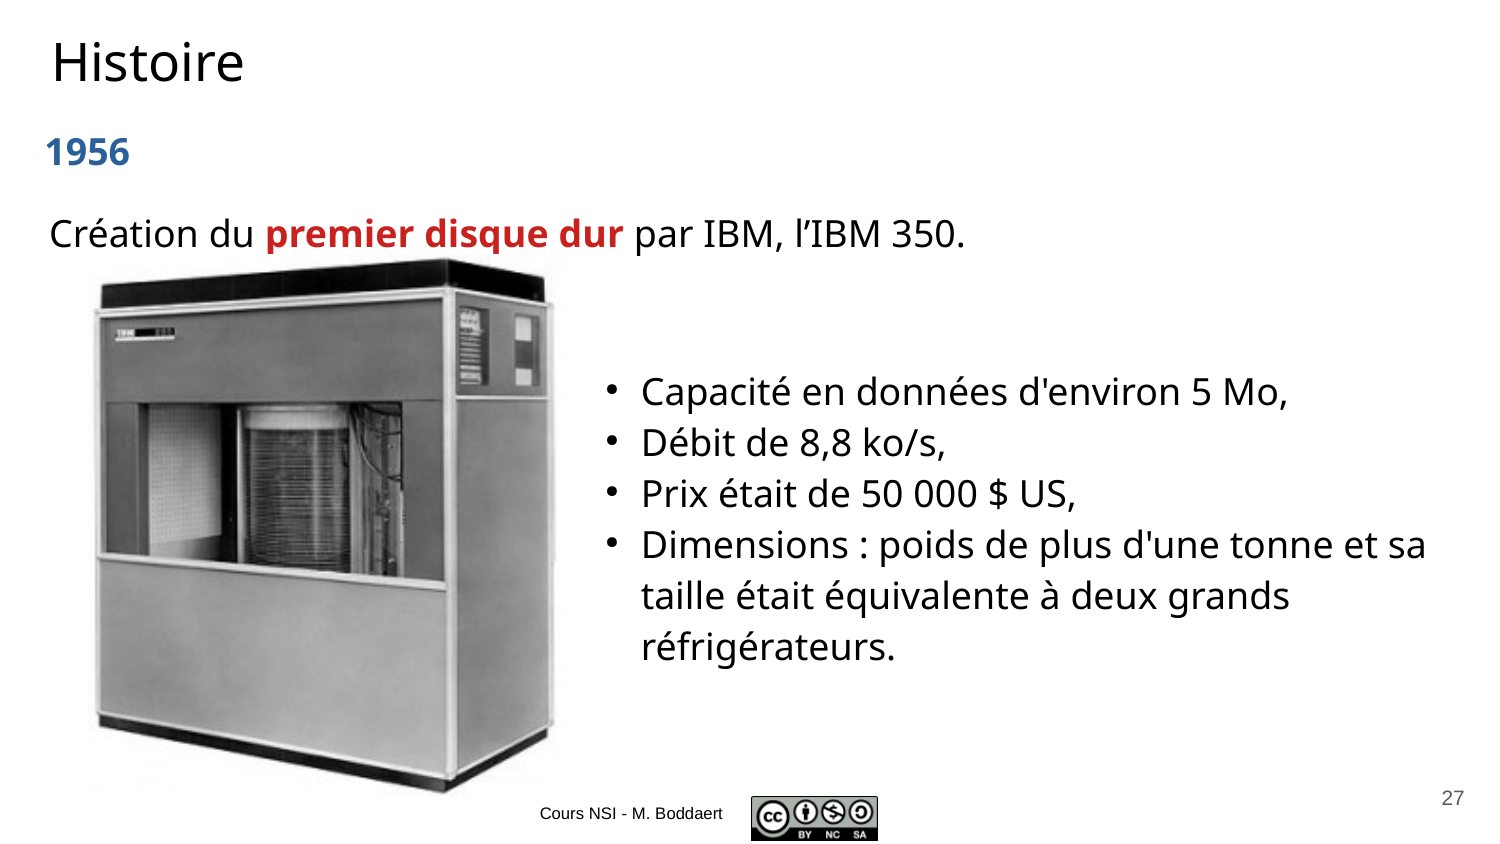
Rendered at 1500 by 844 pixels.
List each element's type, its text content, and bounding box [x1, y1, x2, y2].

picture [88, 254, 562, 797]
picture [751, 796, 878, 841]
title Histoire [51, 13, 1449, 108]
slide_number <numéro> [1389, 764, 1480, 830]
text_box Création du premier disque dur par IBM, l’IBM 350. [34, 200, 1500, 266]
text_box Capacité en données d'environ 5 Mo, Débit de 8,8 ko/s, Prix était de 50 000 $ US, Dimensions : poids de plus d'une tonne et sa taille était équivalente à deux grands réfrigérateurs. [590, 357, 1500, 678]
text_box 1956 [29, 120, 1477, 178]
